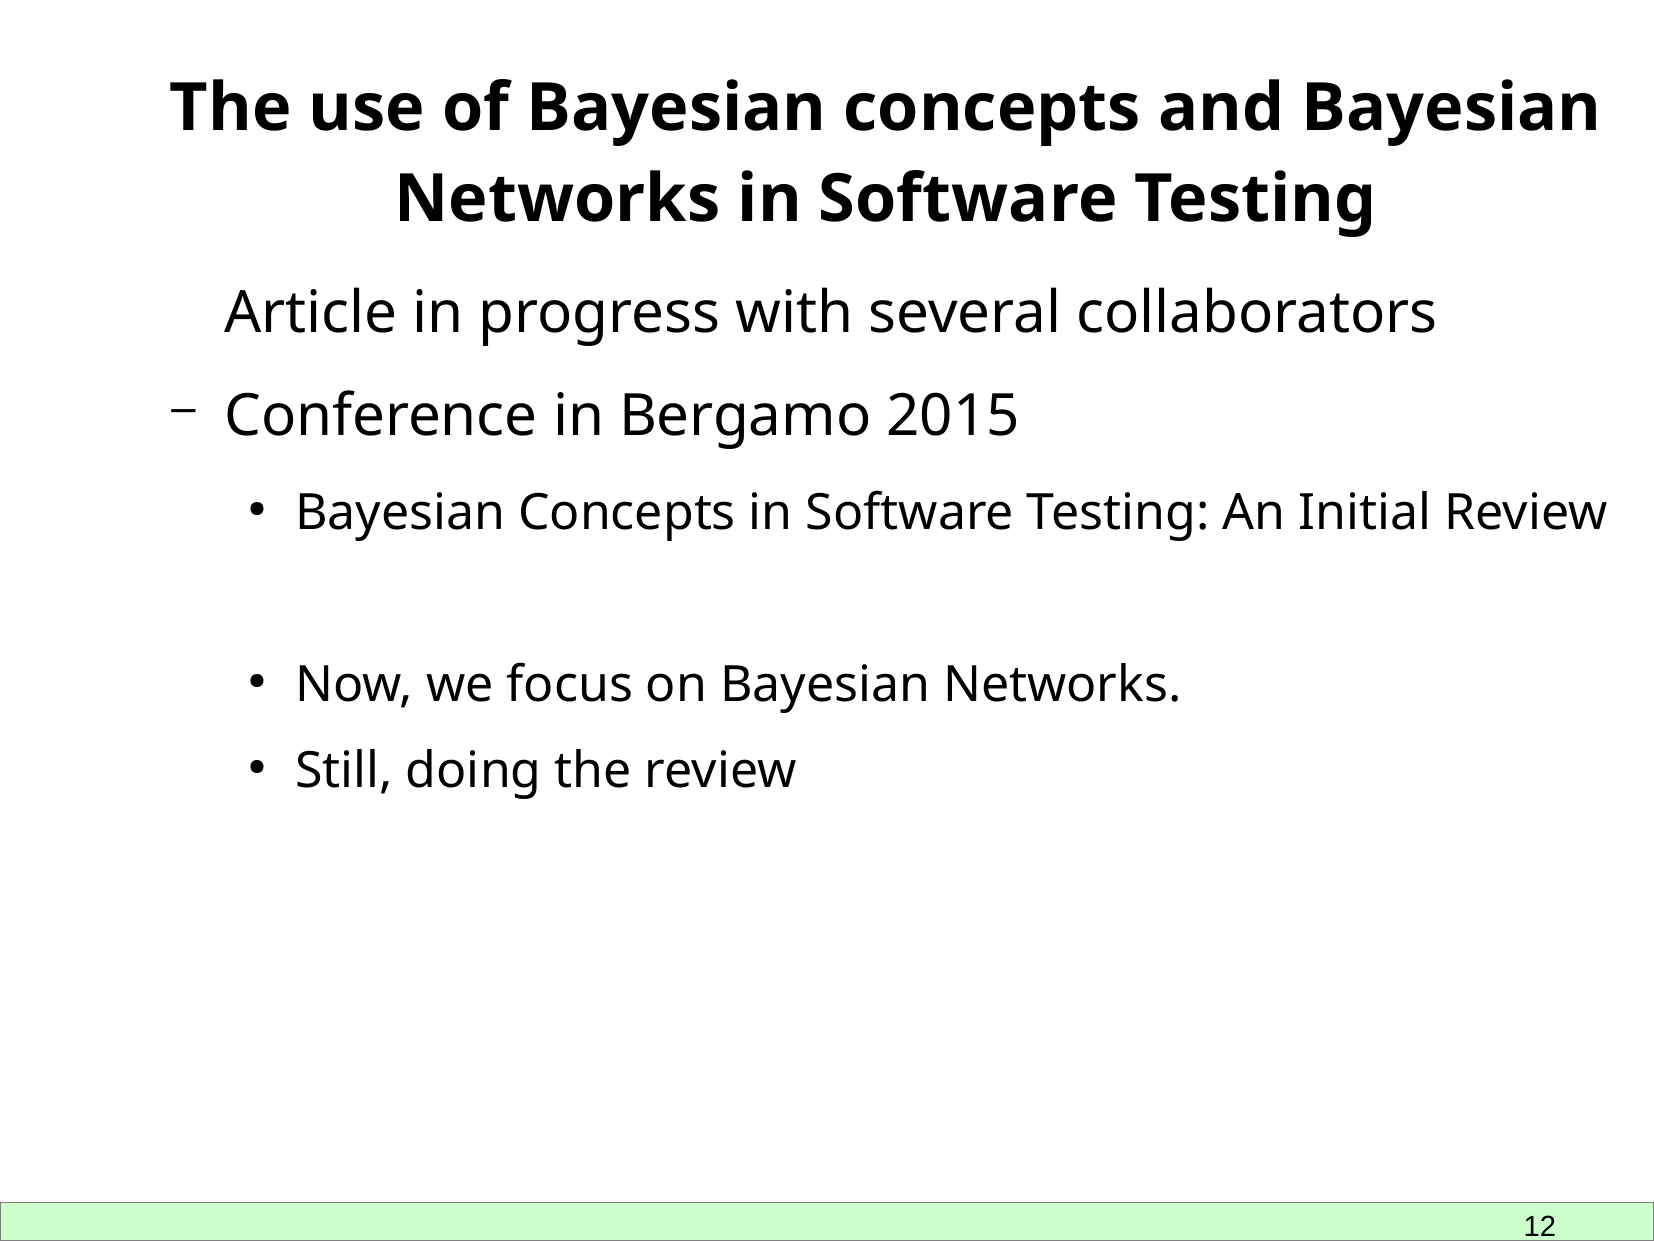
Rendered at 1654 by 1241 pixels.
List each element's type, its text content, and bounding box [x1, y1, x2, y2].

list The use of Bayesian concepts and Bayesian Networks in Software Testing Article in progress with several collaborators Conference in Bergamo 2015 Bayesian Concepts in Software Testing: An Initial Review Now, we focus on Bayesian Networks. Still, doing the review [82, 59, 1619, 1111]
